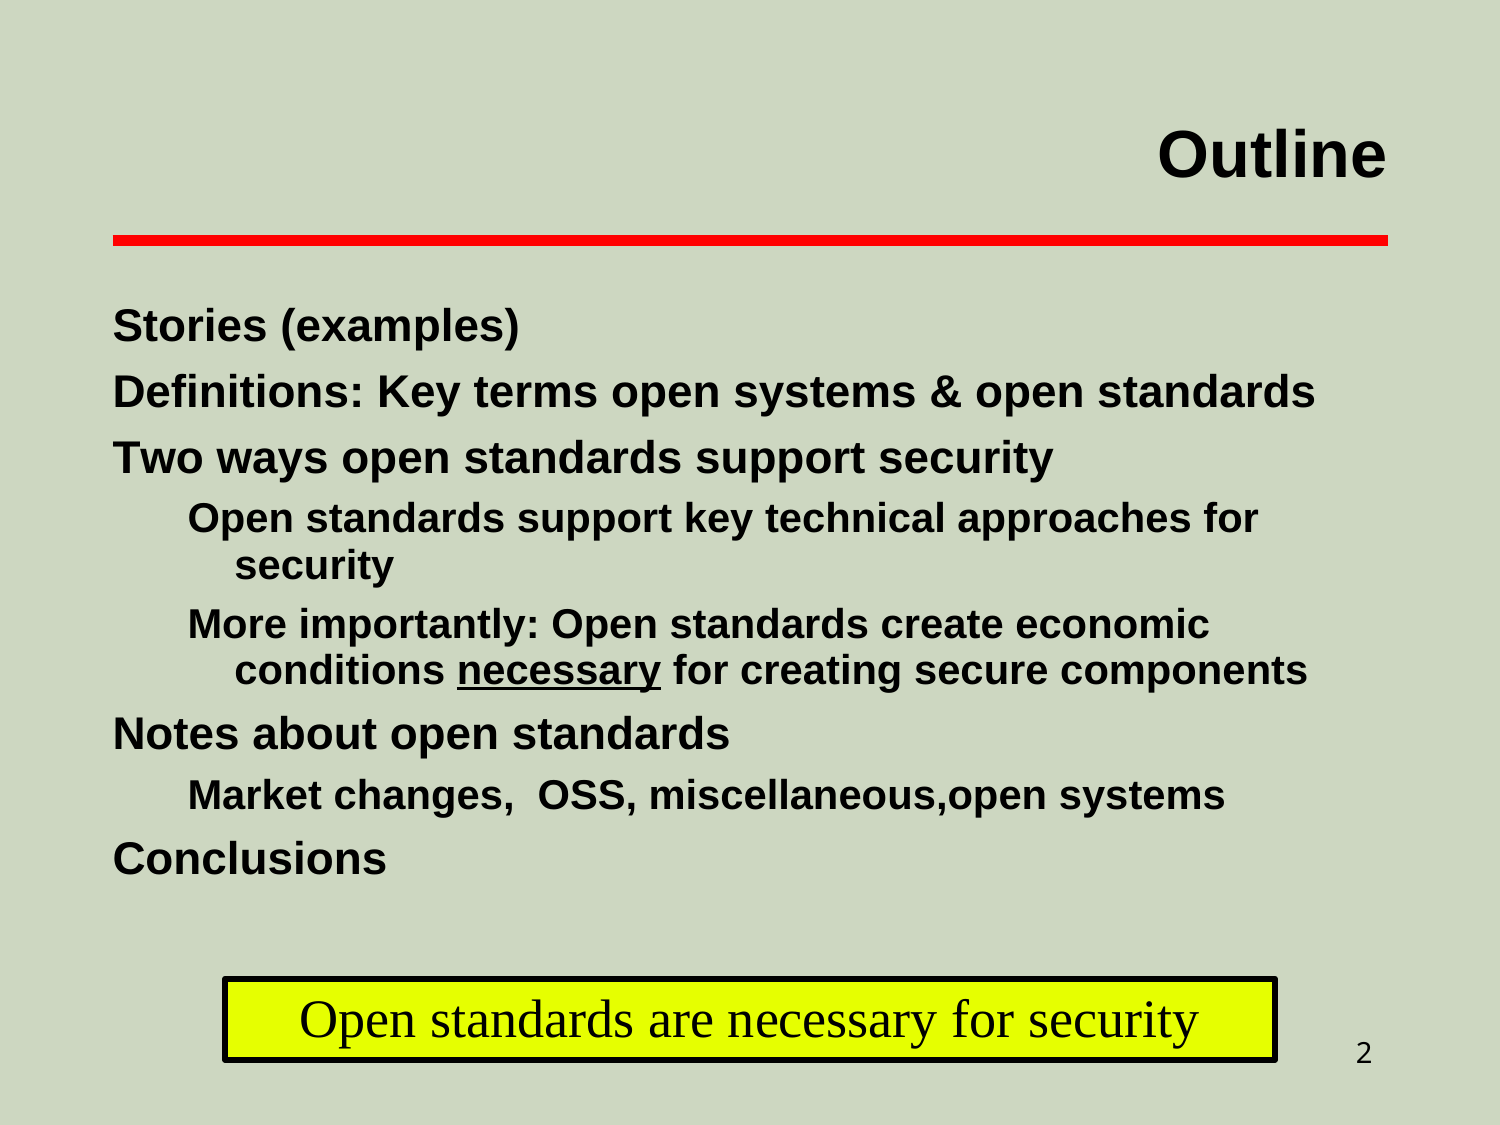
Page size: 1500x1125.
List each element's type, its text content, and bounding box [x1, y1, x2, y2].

list Stories (examples) Definitions: Key terms open systems & open standards Two ways open standards support security Open standards support key technical approaches for security More importantly: Open standards create economic conditions necessary for creating secure components Notes about open standards Market changes, OSS, miscellaneous,open systems Conclusions [112, 299, 1388, 1111]
title Outline [337, 85, 1388, 224]
text_box Open standards are necessary for security [225, 978, 1276, 1060]
